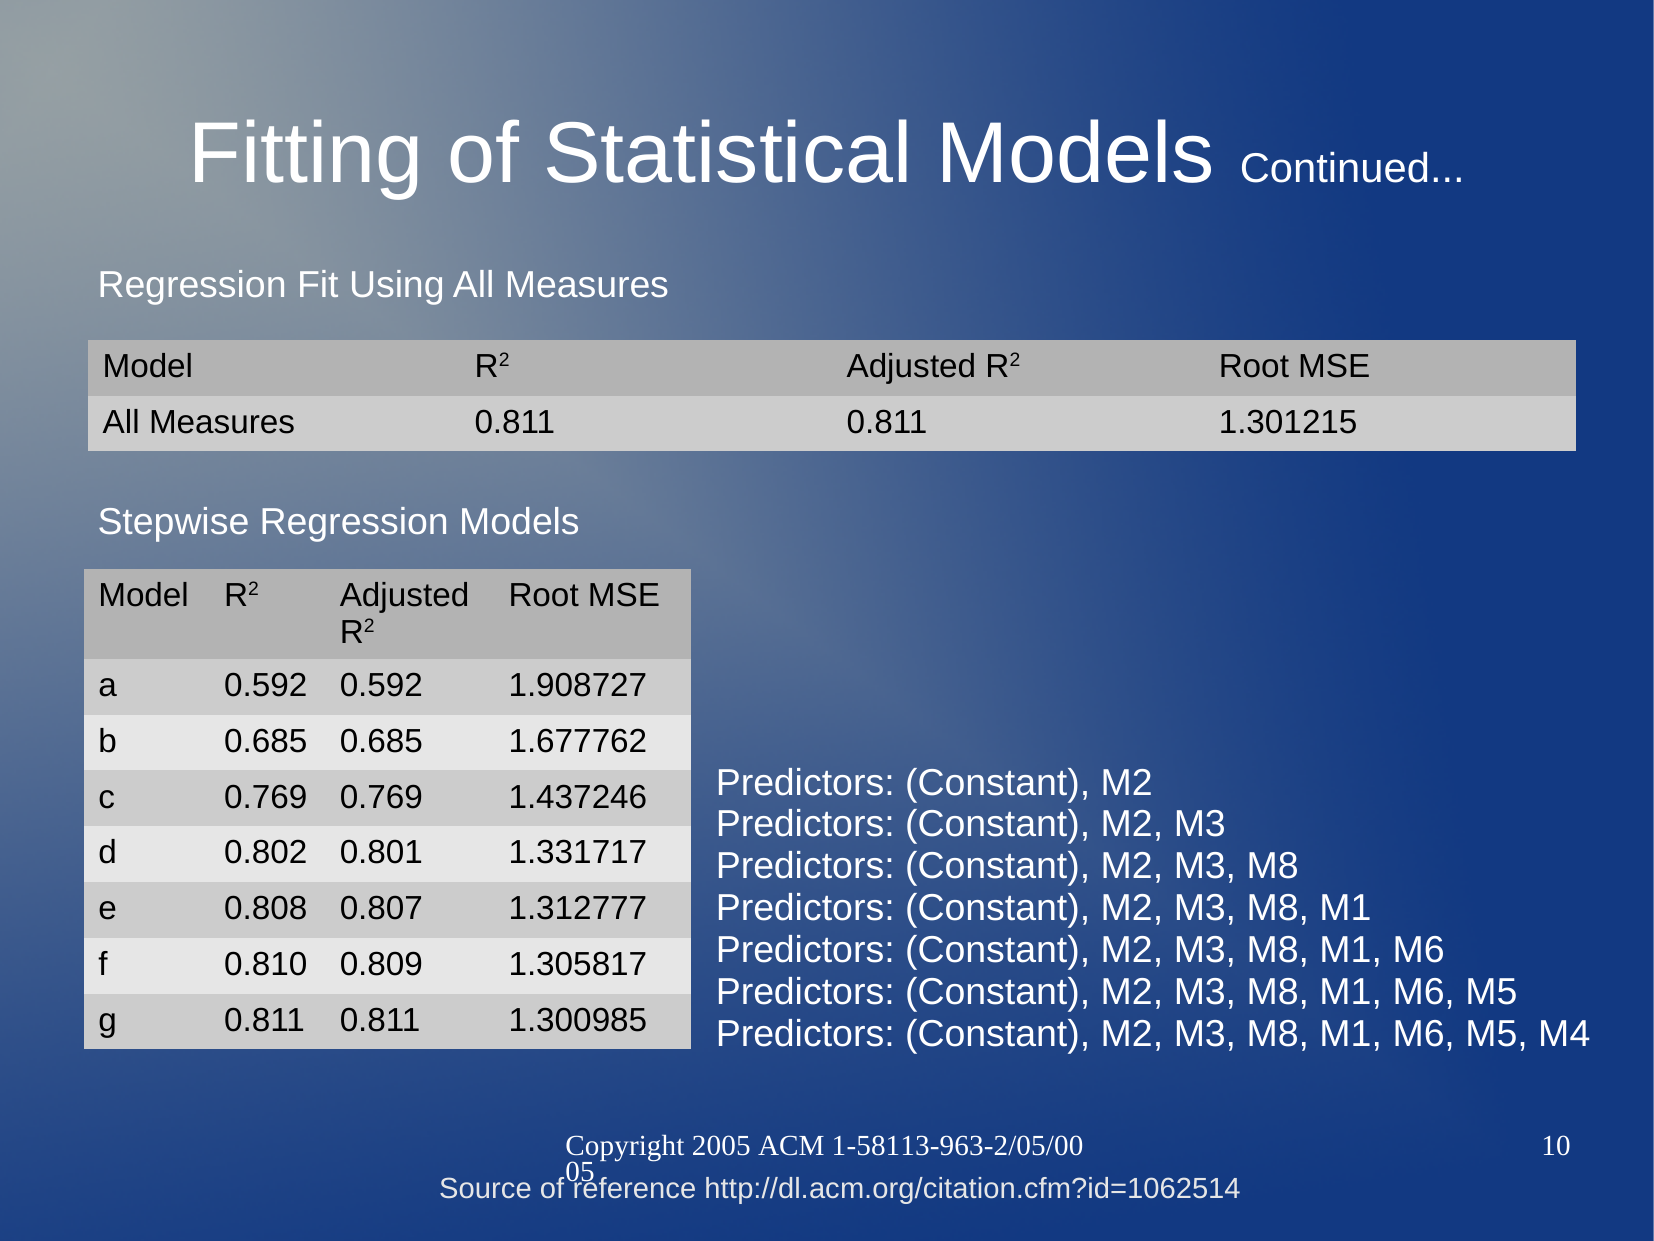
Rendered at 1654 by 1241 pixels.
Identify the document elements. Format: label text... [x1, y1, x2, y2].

picture [0, 0, 1654, 1241]
table_cell 0.801 [325, 826, 494, 882]
table_header Root MSE [1204, 340, 1576, 396]
table_cell 0.811 [325, 994, 494, 1049]
table_cell 0.808 [209, 882, 325, 938]
table_cell 0.685 [209, 715, 325, 770]
table_cell 1.677762 [494, 715, 691, 770]
table_cell 1.908727 [494, 659, 691, 715]
table_cell 0.802 [209, 826, 325, 882]
table_cell 0.685 [325, 715, 494, 770]
text_box Predictors: (Constant), M2 Predictors: (Constant), M2, M3 Predictors: (Constant), M2, M3, M8 Predictors: (Constant), M2, M3, M8, M1 Predictors: (Constant), M2, M3, M8, M1, M6 Predictors: (Constant), M2, M3, M8, M1, M6, M5 Predictors: (Constant), M2, M3, M8, M1, M6, M5, M4 [700, 753, 1607, 1063]
table_cell f [84, 938, 209, 994]
table_cell 1.301215 [1204, 396, 1576, 451]
title Fitting of Statistical Models Continued... [82, 49, 1571, 257]
table_cell d [84, 826, 209, 882]
table_cell a [84, 659, 209, 715]
table_cell g [84, 994, 209, 1049]
table_cell c [84, 770, 209, 826]
table_header R2 [460, 340, 832, 396]
table_cell 0.811 [832, 396, 1204, 451]
table_header Model [84, 569, 209, 659]
text_box Source of reference http://dl.acm.org/citation.cfm?id=1062514 [424, 1164, 1257, 1223]
table_cell 1.312777 [494, 882, 691, 938]
text_box Stepwise Regression Models [82, 492, 595, 550]
table_cell 0.592 [325, 659, 494, 715]
table_header R2 [209, 569, 325, 659]
table_cell 1.331717 [494, 826, 691, 882]
table_header Adjusted R2 [325, 569, 494, 659]
table_cell 0.811 [209, 994, 325, 1049]
table_cell 1.437246 [494, 770, 691, 826]
table_header Root MSE [494, 569, 691, 659]
table_cell 1.305817 [494, 938, 691, 994]
table_cell All Measures [88, 396, 460, 451]
table_cell 0.810 [209, 938, 325, 994]
table_header Model [88, 340, 460, 396]
table_cell 1.300985 [494, 994, 691, 1049]
table_cell 0.809 [325, 938, 494, 994]
table_cell 0.769 [209, 770, 325, 826]
table_cell 0.807 [325, 882, 494, 938]
table_cell b [84, 715, 209, 770]
text_box Regression Fit Using All Measures [82, 256, 685, 314]
table_cell 0.769 [325, 770, 494, 826]
table_cell e [84, 882, 209, 938]
table_header Adjusted R2 [832, 340, 1204, 396]
table_cell 0.592 [209, 659, 325, 715]
table_cell 0.811 [460, 396, 832, 451]
